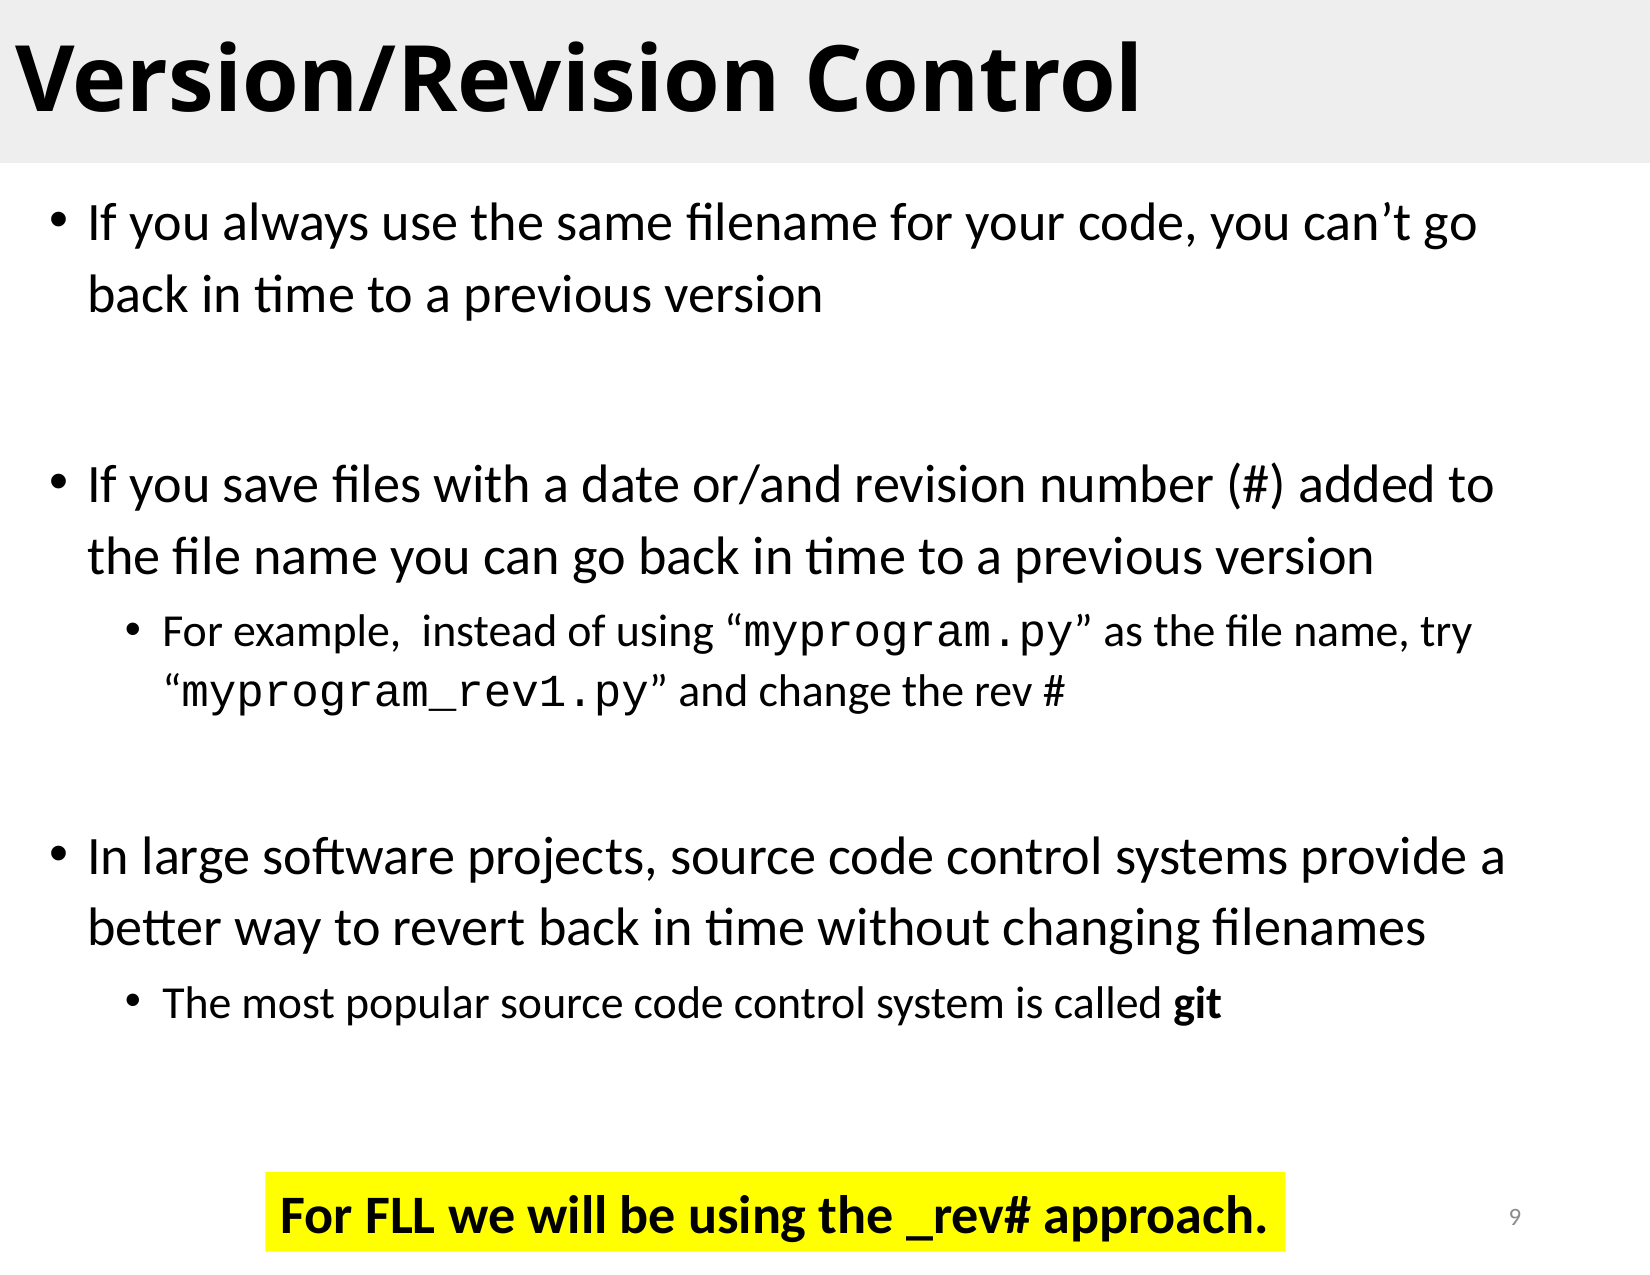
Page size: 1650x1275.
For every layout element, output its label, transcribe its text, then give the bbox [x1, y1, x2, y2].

text_box For FLL we will be using the _rev# approach. [265, 1171, 1286, 1252]
title Version/Revision Control [0, 0, 1650, 163]
list If you always use the same filename for your code, you can’t go back in time to a previous version If you save files with a date or/and revision number (#) added to the file name you can go back in time to a previous version For example, instead of using “myprogram.py” as the file name, try “myprogram_rev1.py” and change the rev # In large software projects, source code control systems provide a better way to revert back in time without changing filenames The most popular source code control system is called git [34, 172, 1592, 1186]
